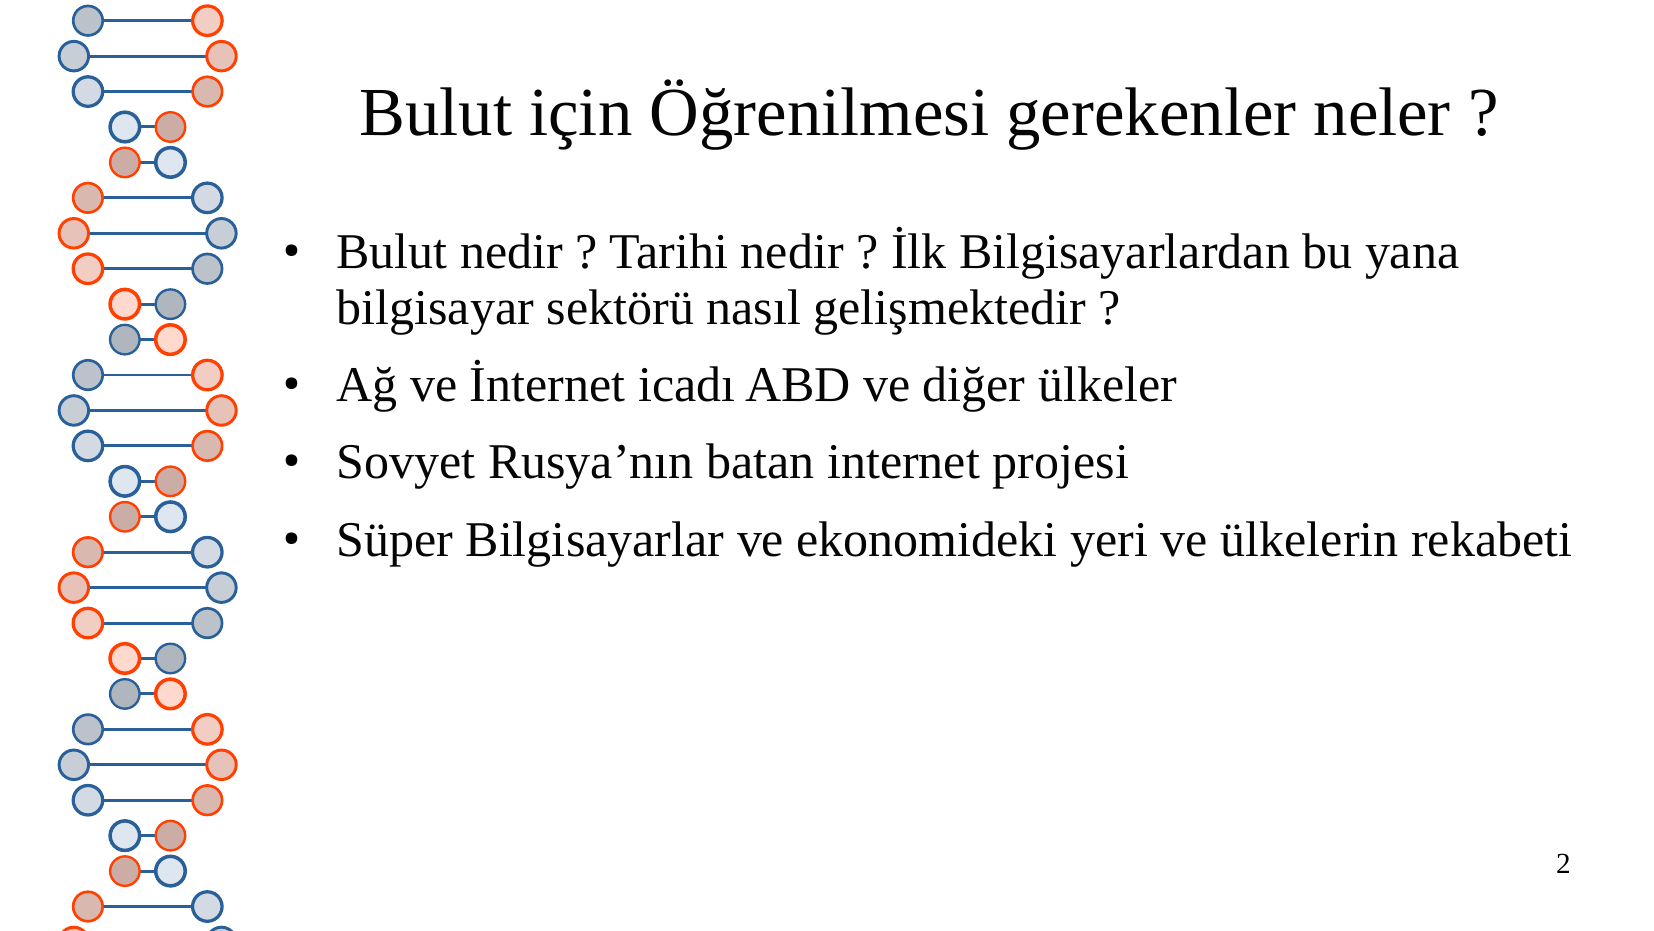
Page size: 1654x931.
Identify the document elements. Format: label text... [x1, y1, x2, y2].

list Bulut nedir ? Tarihi nedir ? İlk Bilgisayarlardan bu yana bilgisayar sektörü nasıl gelişmektedir ? Ağ ve İnternet icadı ABD ve diğer ülkeler Sovyet Rusya’nın batan internet projesi Süper Bilgisayarlar ve ekonomideki yeri ve ülkelerin rekabeti [265, 224, 1595, 764]
title Bulut için Öğrenilmesi gerekenler neler ? [265, 35, 1595, 189]
